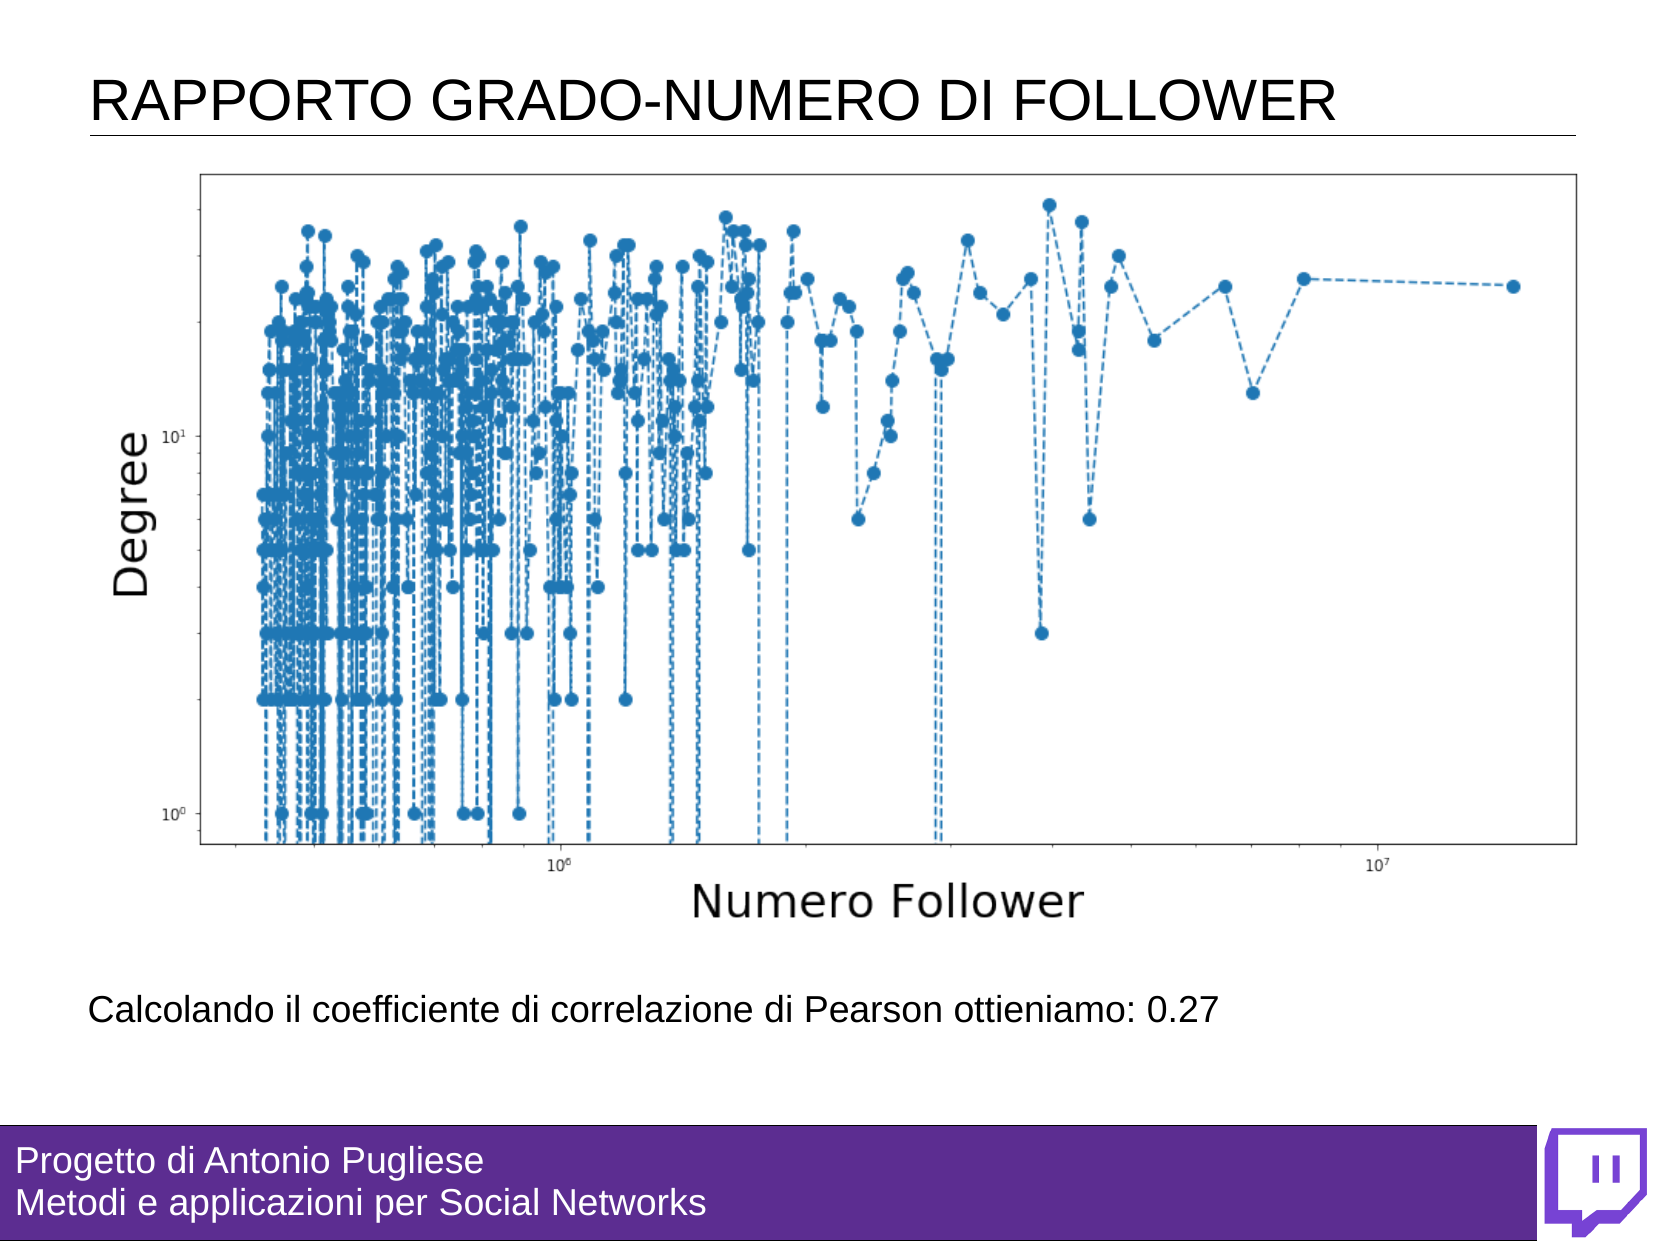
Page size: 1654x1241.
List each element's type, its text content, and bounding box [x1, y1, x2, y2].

picture [98, 163, 1587, 938]
text_box RAPPORTO GRADO-NUMERO DI FOLLOWER [75, 60, 1576, 166]
text_box [0, 1125, 1537, 1241]
text_box Progetto di Antonio Pugliese Metodi e applicazioni per Social Networks [0, 1132, 872, 1232]
picture [1537, 1124, 1653, 1241]
text_box Calcolando il coefficiente di correlazione di Pearson ottieniamo: 0.27 [72, 981, 1583, 1081]
